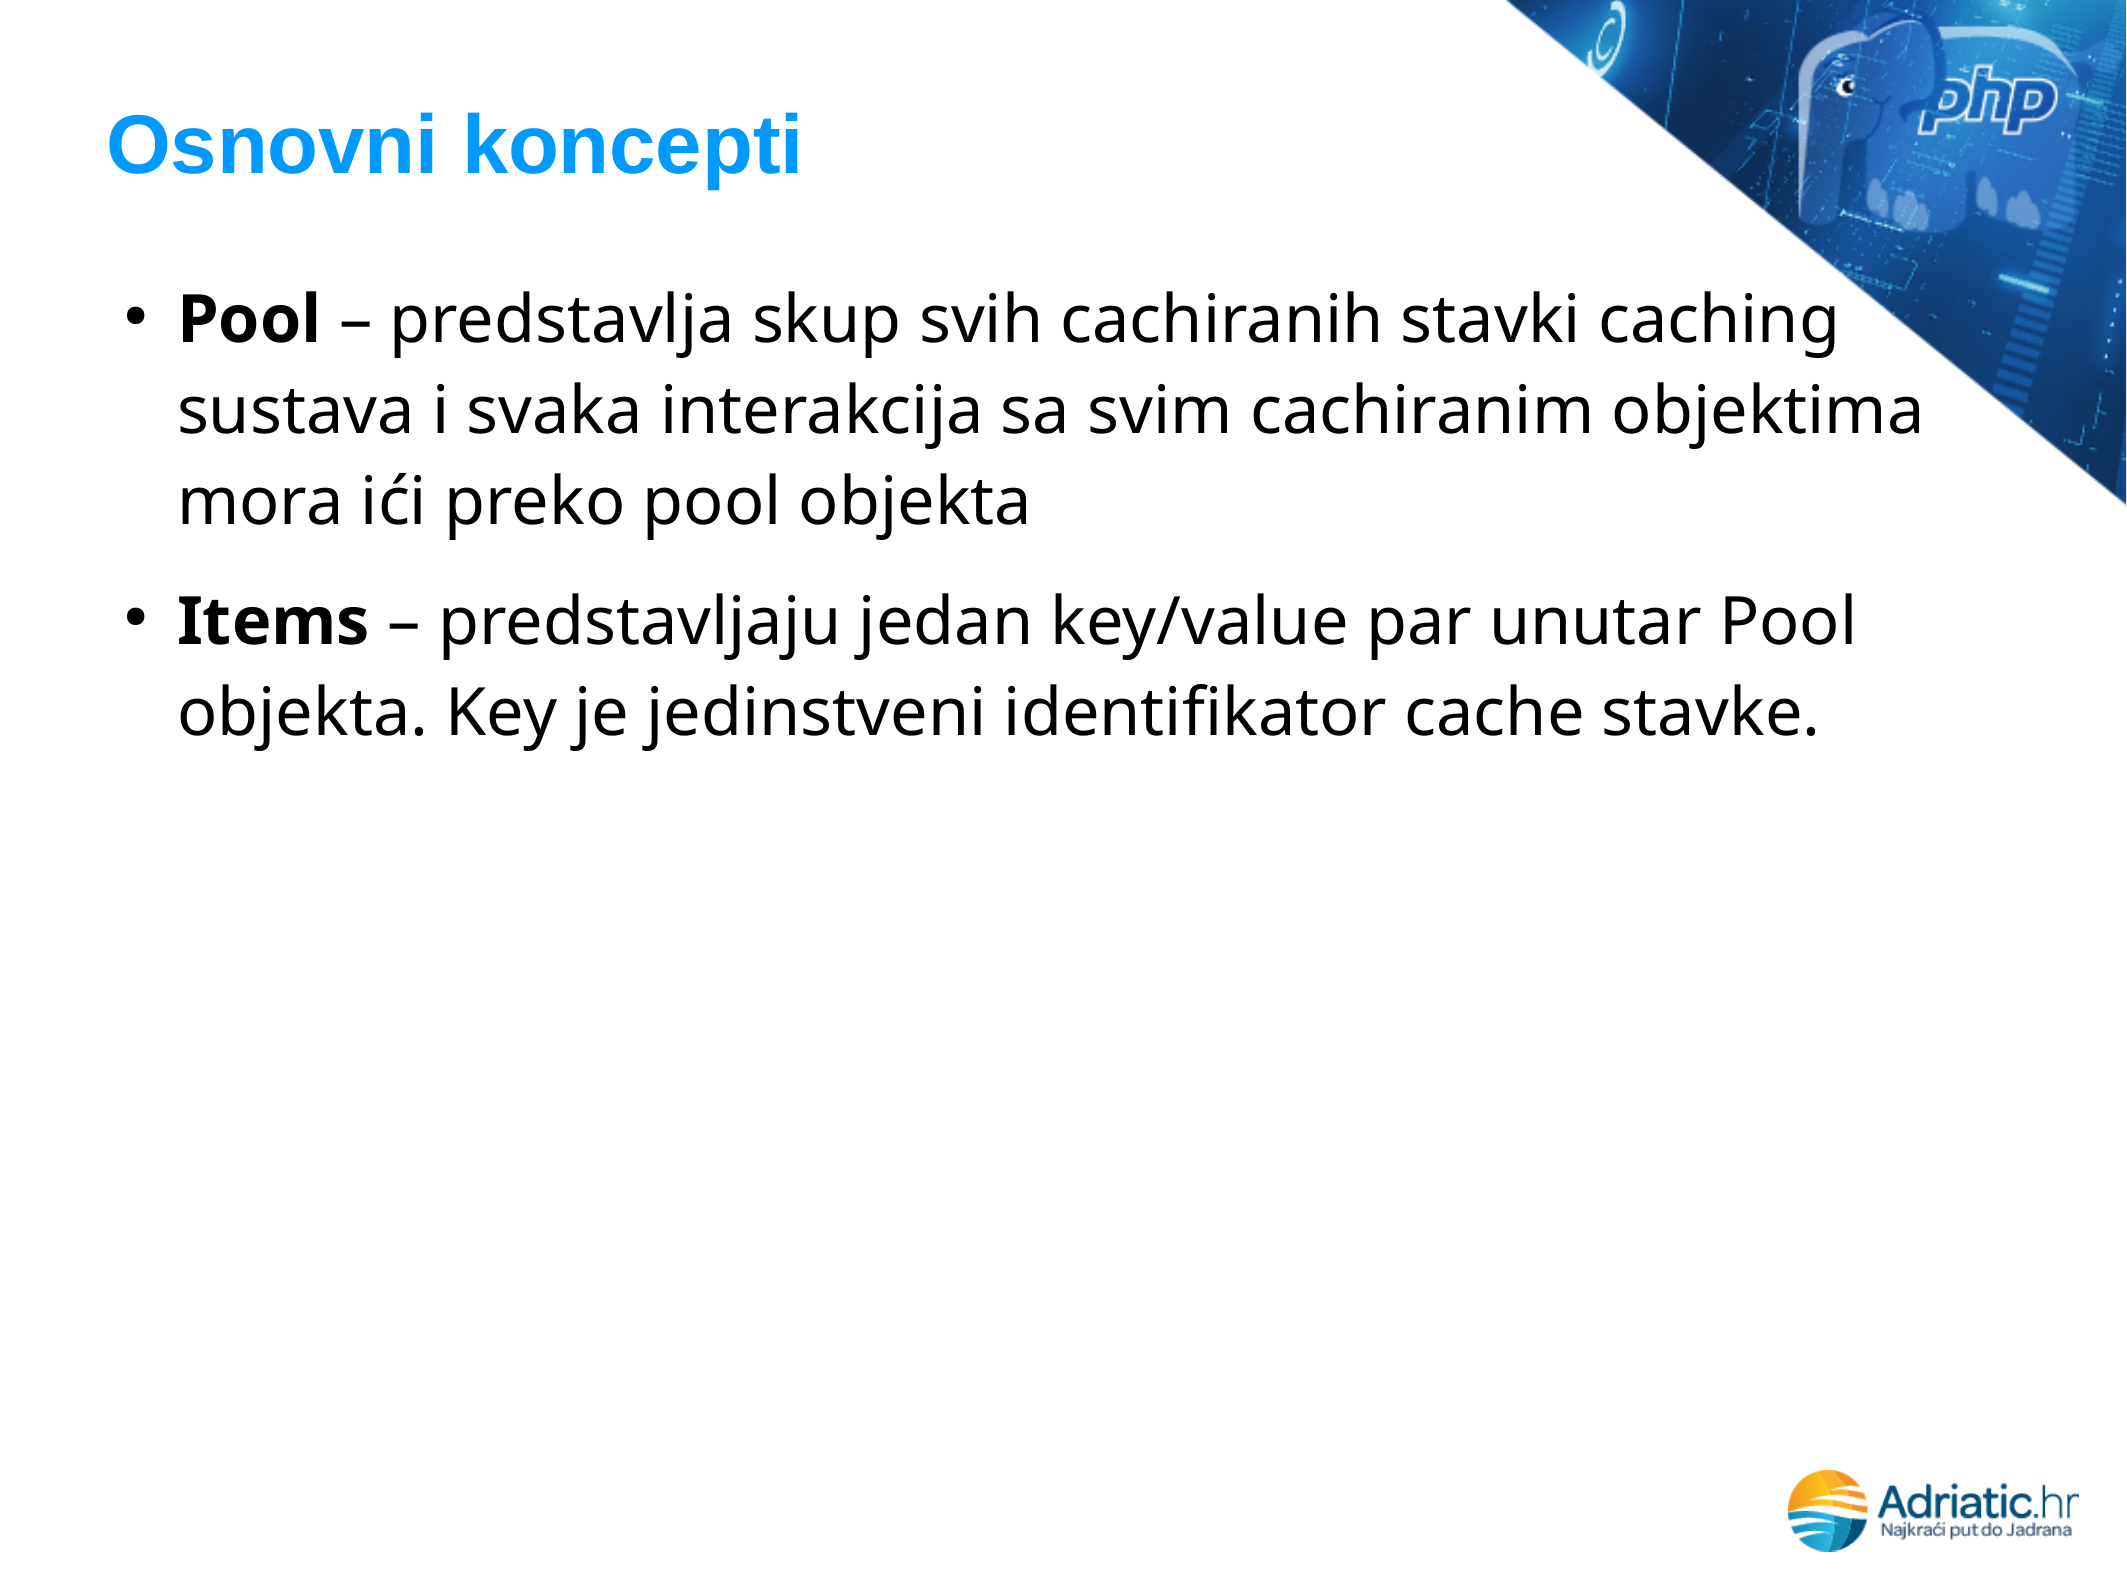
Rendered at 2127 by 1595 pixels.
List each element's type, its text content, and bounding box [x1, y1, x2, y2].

picture [1505, 0, 2127, 625]
title Osnovni koncepti [106, 70, 1630, 219]
list Pool – predstavlja skup svih cachiranih stavki caching sustava i svaka interakcija sa svim cachiranim objektima mora ići preko pool objekta Items – predstavljaju jedan key/value par unutar Pool objekta. Key je jedinstveni identifikator cache stavke. [106, 271, 1973, 1453]
picture [1788, 1470, 2079, 1552]
